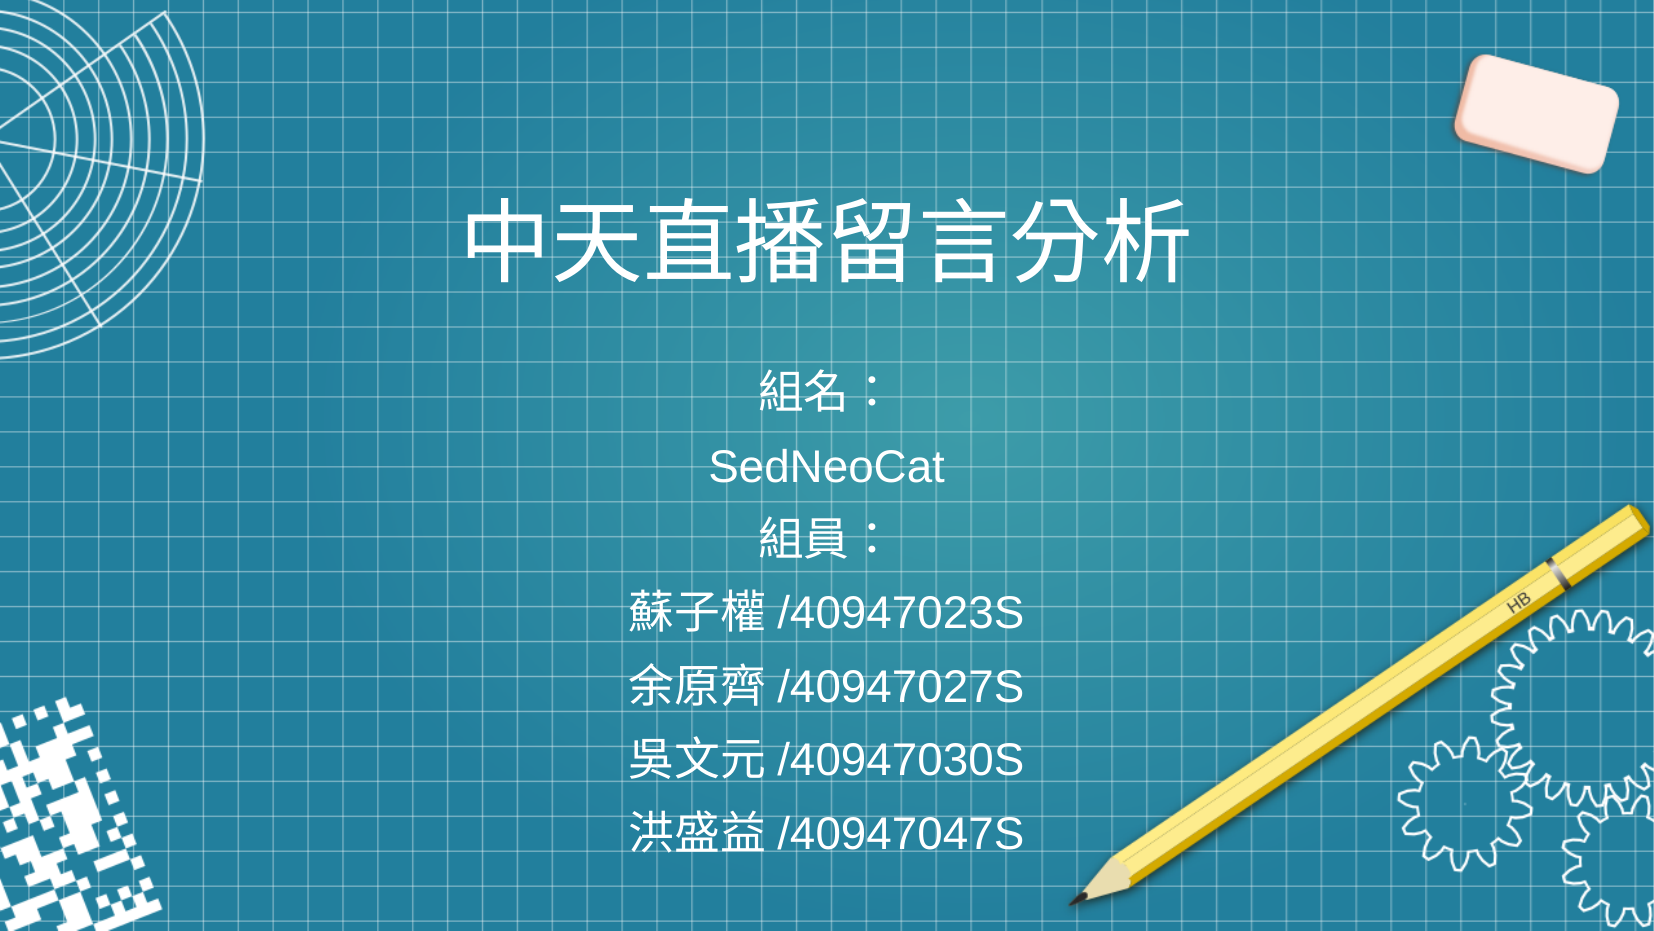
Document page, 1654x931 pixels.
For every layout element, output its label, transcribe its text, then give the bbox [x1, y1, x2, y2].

subtitle 組名： SedNeoCat 組員： 蘇子權/40947023S 余原齊/40947027S 吳文元/40947030S 洪盛益/40947047S [82, 372, 1571, 859]
title 中天直播留言分析 [82, 132, 1571, 346]
